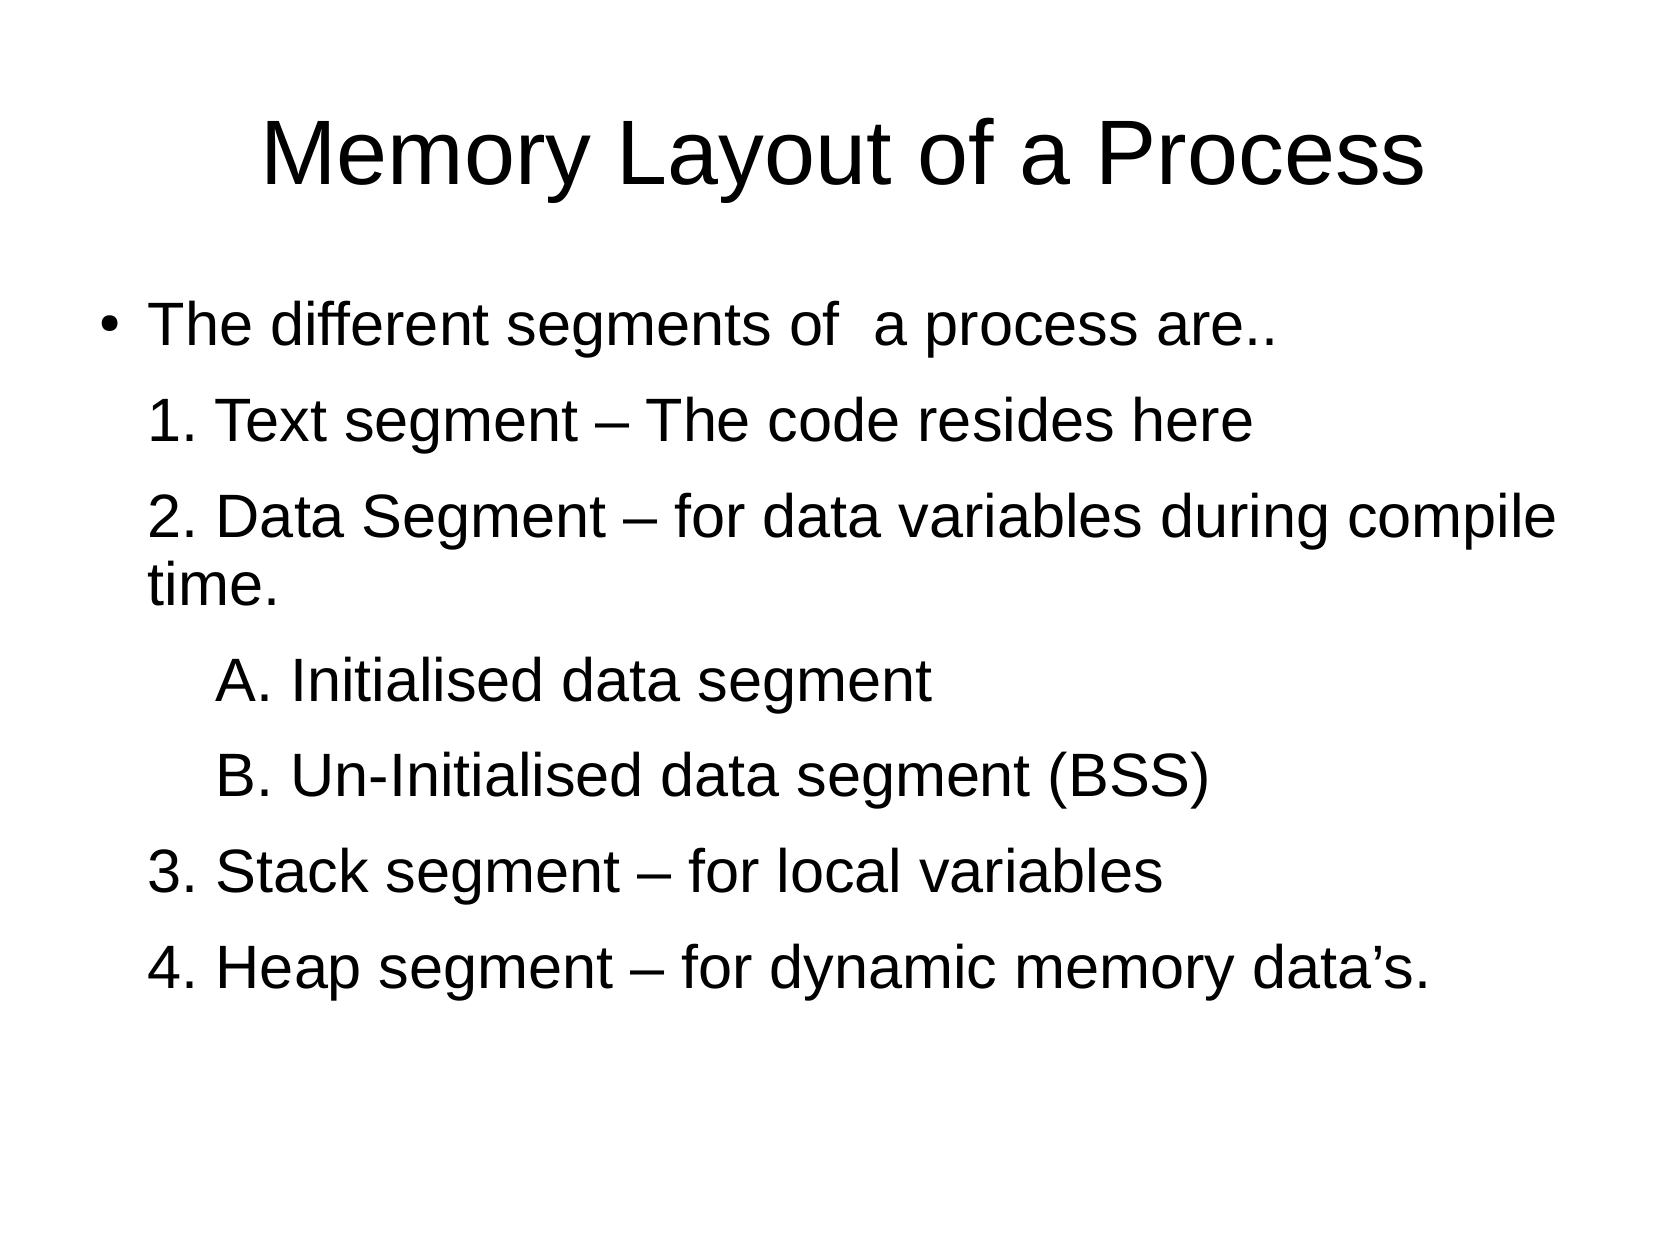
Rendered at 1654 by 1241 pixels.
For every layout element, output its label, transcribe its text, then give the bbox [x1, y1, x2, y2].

list The different segments of a process are.. 1. Text segment – The code resides here 2. Data Segment – for data variables during compile time. A. Initialised data segment B. Un-Initialised data segment (BSS) 3. Stack segment – for local variables 4. Heap segment – for dynamic memory data’s. [82, 290, 1571, 1010]
title Memory Layout of a Process [82, 49, 1571, 257]
